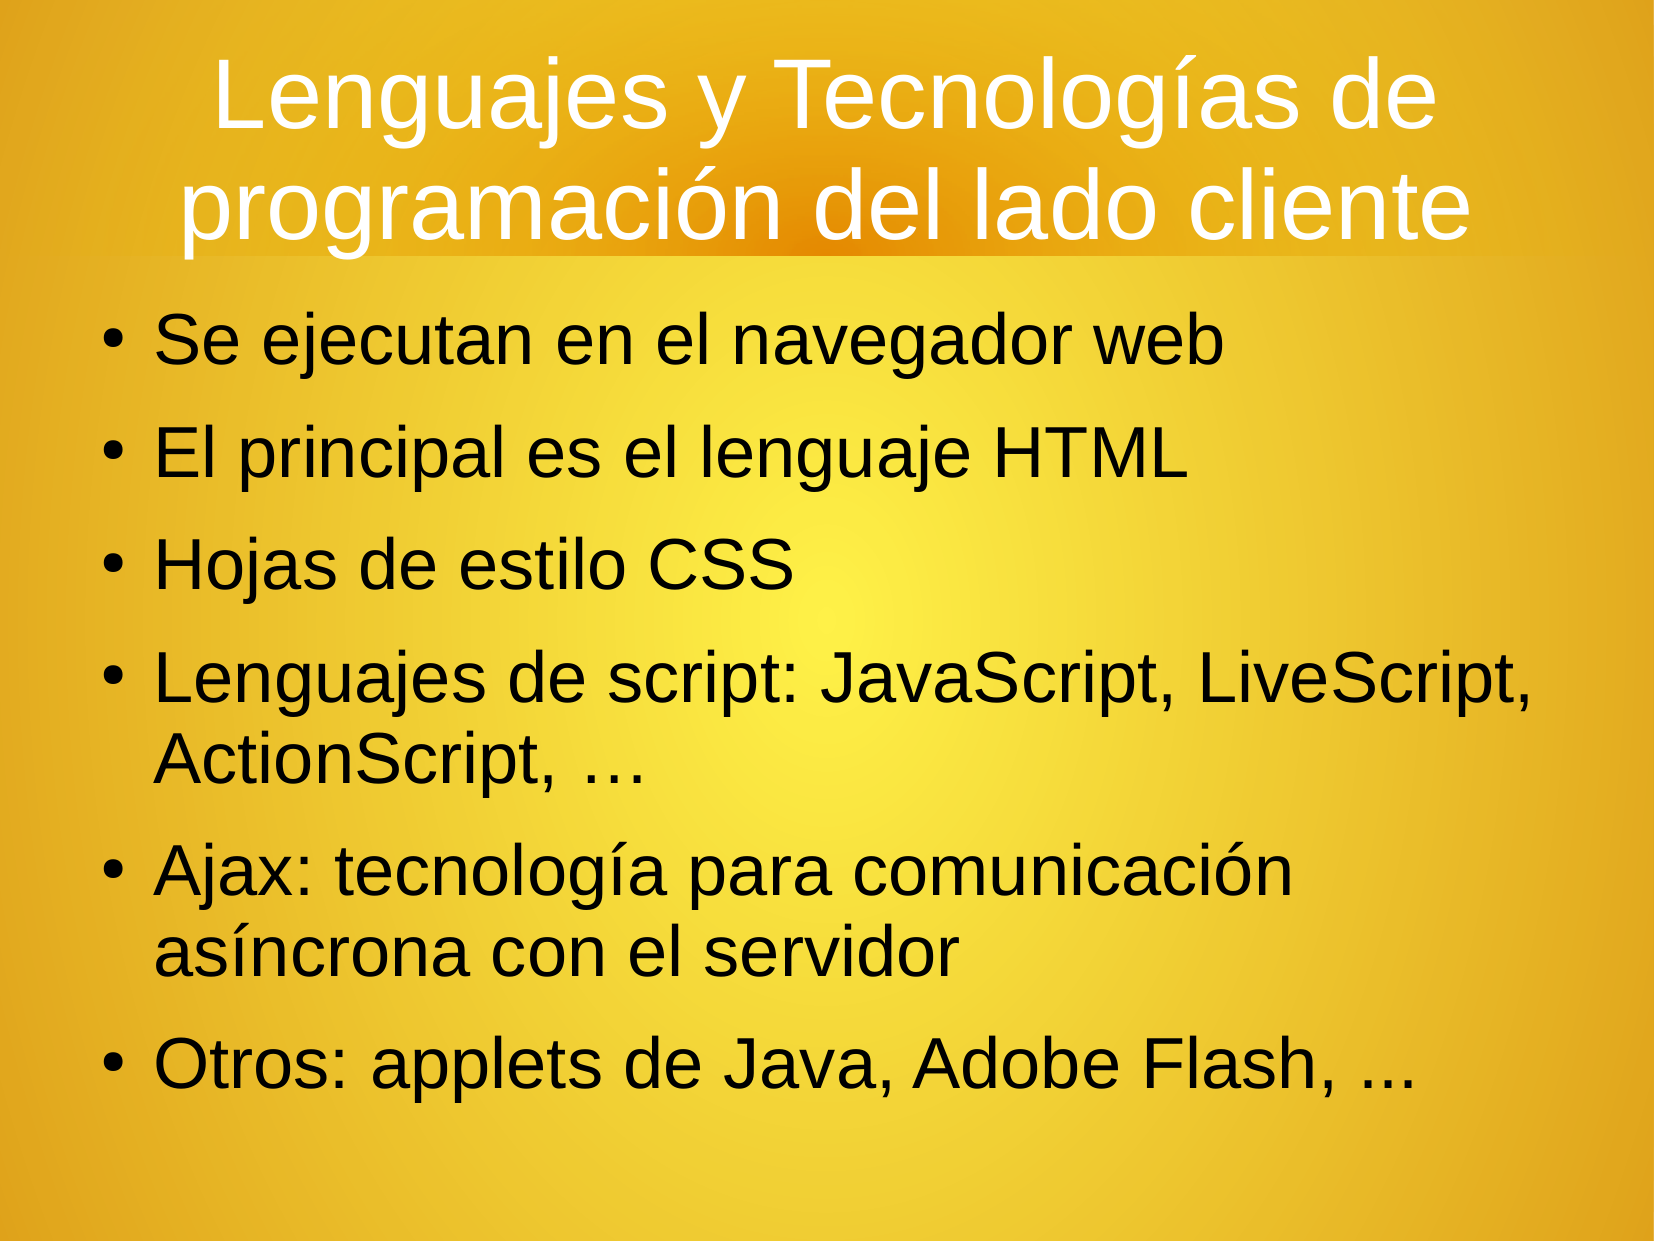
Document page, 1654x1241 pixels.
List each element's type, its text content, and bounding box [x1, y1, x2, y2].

title Lenguajes y Tecnologías de programación del lado cliente [82, 38, 1571, 261]
list Se ejecutan en el navegador web El principal es el lenguaje HTML Hojas de estilo CSS Lenguajes de script: JavaScript, LiveScript, ActionScript, … Ajax: tecnología para comunicación asíncrona con el servidor Otros: applets de Java, Adobe Flash, ... [82, 299, 1571, 1217]
